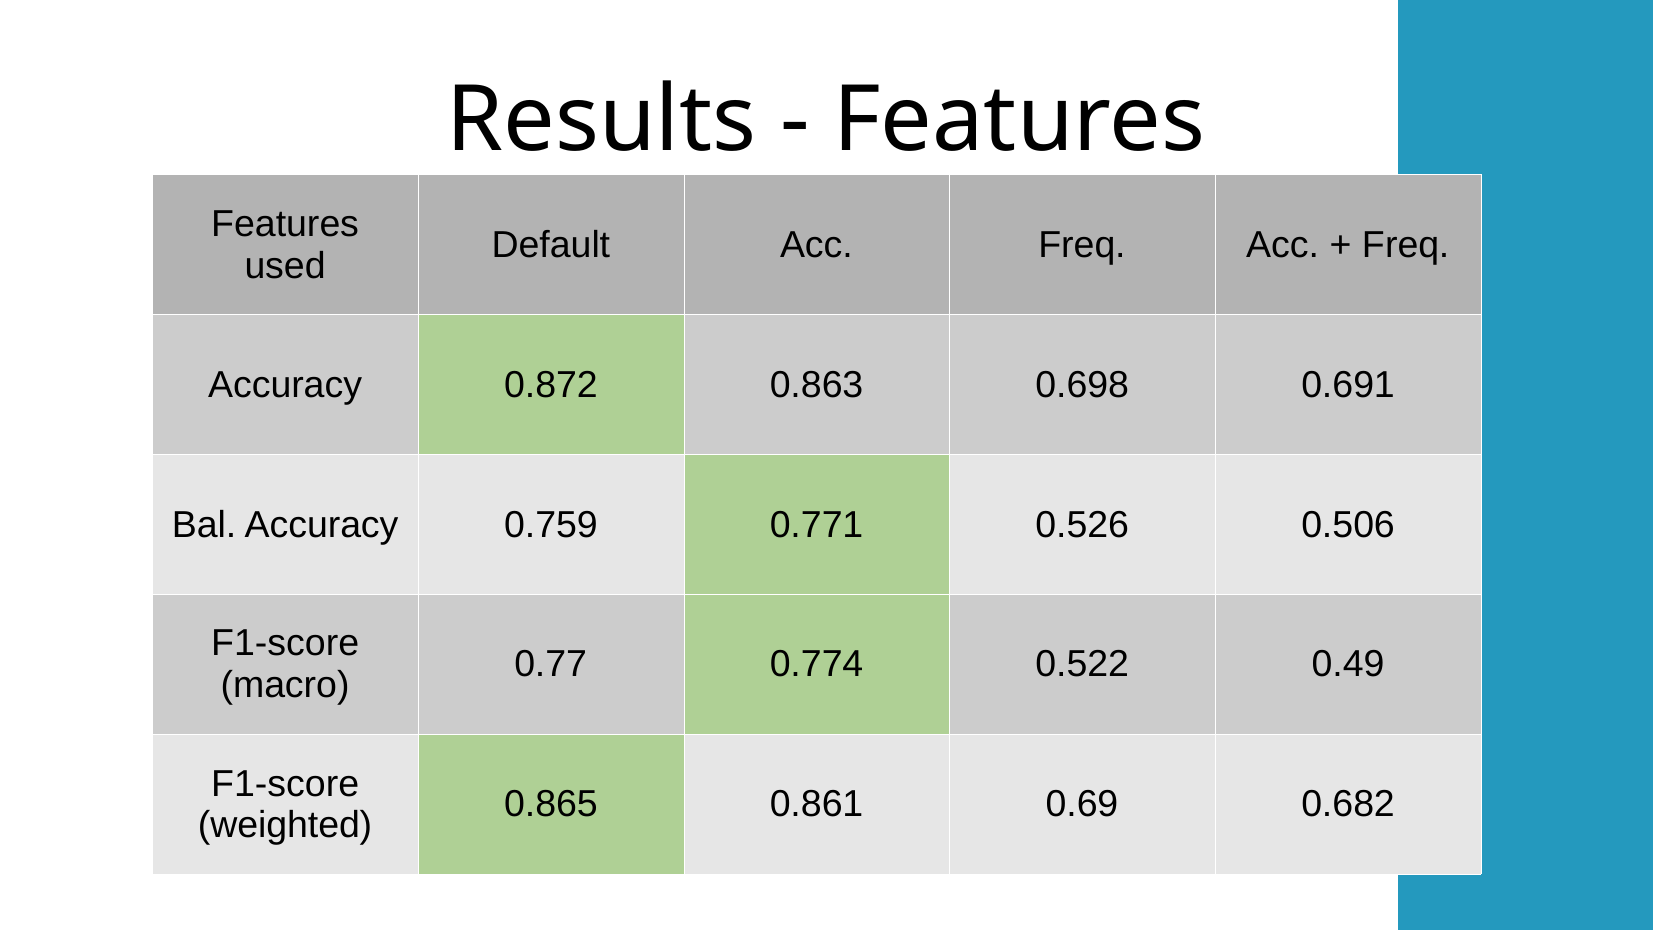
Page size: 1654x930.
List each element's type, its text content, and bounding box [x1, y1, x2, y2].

table_cell 0.522 [950, 595, 1215, 734]
table_cell 0.69 [950, 735, 1215, 874]
table_cell 0.771 [685, 455, 949, 594]
table_cell Accuracy [153, 315, 418, 454]
table_cell F1-score (macro) [153, 595, 418, 734]
table_cell Bal. Accuracy [153, 455, 418, 594]
table_cell F1-score (weighted) [153, 735, 418, 874]
table_cell 0.526 [950, 455, 1215, 594]
table_cell 0.872 [419, 315, 684, 454]
table_header Acc. + Freq. [1216, 175, 1481, 314]
table_cell 0.506 [1216, 455, 1481, 594]
table_cell 0.863 [685, 315, 949, 454]
table_header Features used [153, 175, 418, 314]
table_header Acc. [685, 175, 949, 314]
table_cell 0.698 [950, 315, 1215, 454]
table_cell 0.682 [1216, 735, 1481, 874]
table_cell 0.759 [419, 455, 684, 594]
table_cell 0.861 [685, 735, 949, 874]
table_cell 0.49 [1216, 595, 1481, 734]
table_cell 0.691 [1216, 315, 1481, 454]
table_cell 0.865 [419, 735, 684, 874]
title Results - Features [82, 134, 1571, 193]
table_header Default [419, 175, 684, 314]
table_cell 0.774 [685, 595, 949, 734]
table_cell 0.77 [419, 595, 684, 734]
table_header Freq. [950, 175, 1215, 314]
